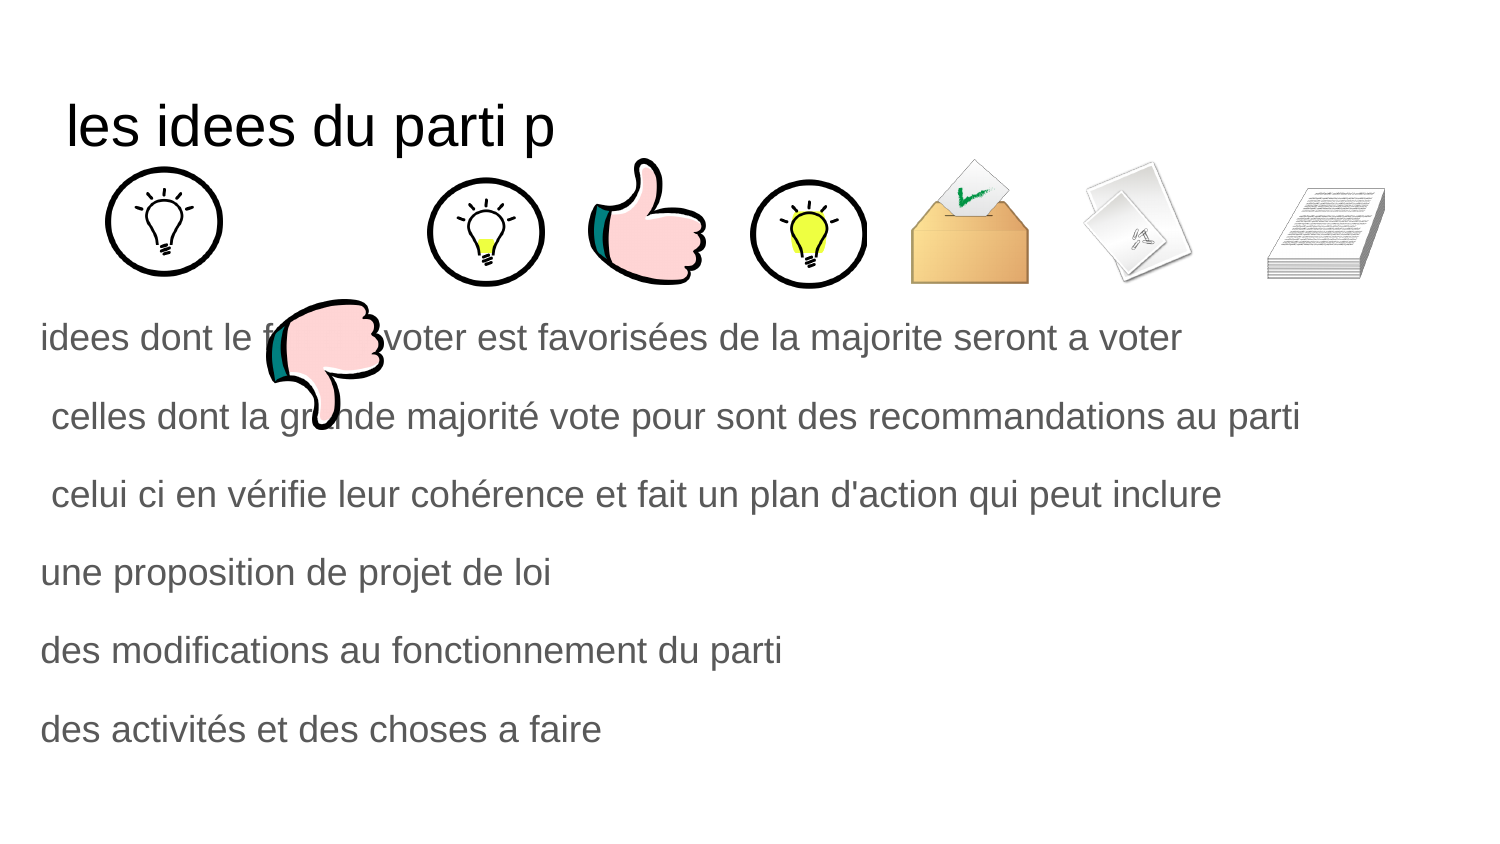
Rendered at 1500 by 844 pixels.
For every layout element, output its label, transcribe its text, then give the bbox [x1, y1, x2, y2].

picture [427, 177, 545, 287]
picture [266, 299, 384, 430]
picture [1072, 156, 1203, 287]
picture [105, 166, 223, 277]
picture [750, 179, 868, 289]
picture [911, 159, 1029, 284]
list idees dont le fait d y voter est favorisées de la majorite seront a voter celles dont la grande majorité vote pour sont des recommandations au parti celui ci en vérifie leur cohérence et fait un plan d'action qui peut inclure une proposition de projet de loi des modifications au fonctionnement du parti des activités et des choses a faire [25, 141, 1500, 703]
title les idees du parti p [51, 72, 1449, 167]
picture [588, 158, 706, 285]
picture [1267, 188, 1385, 280]
